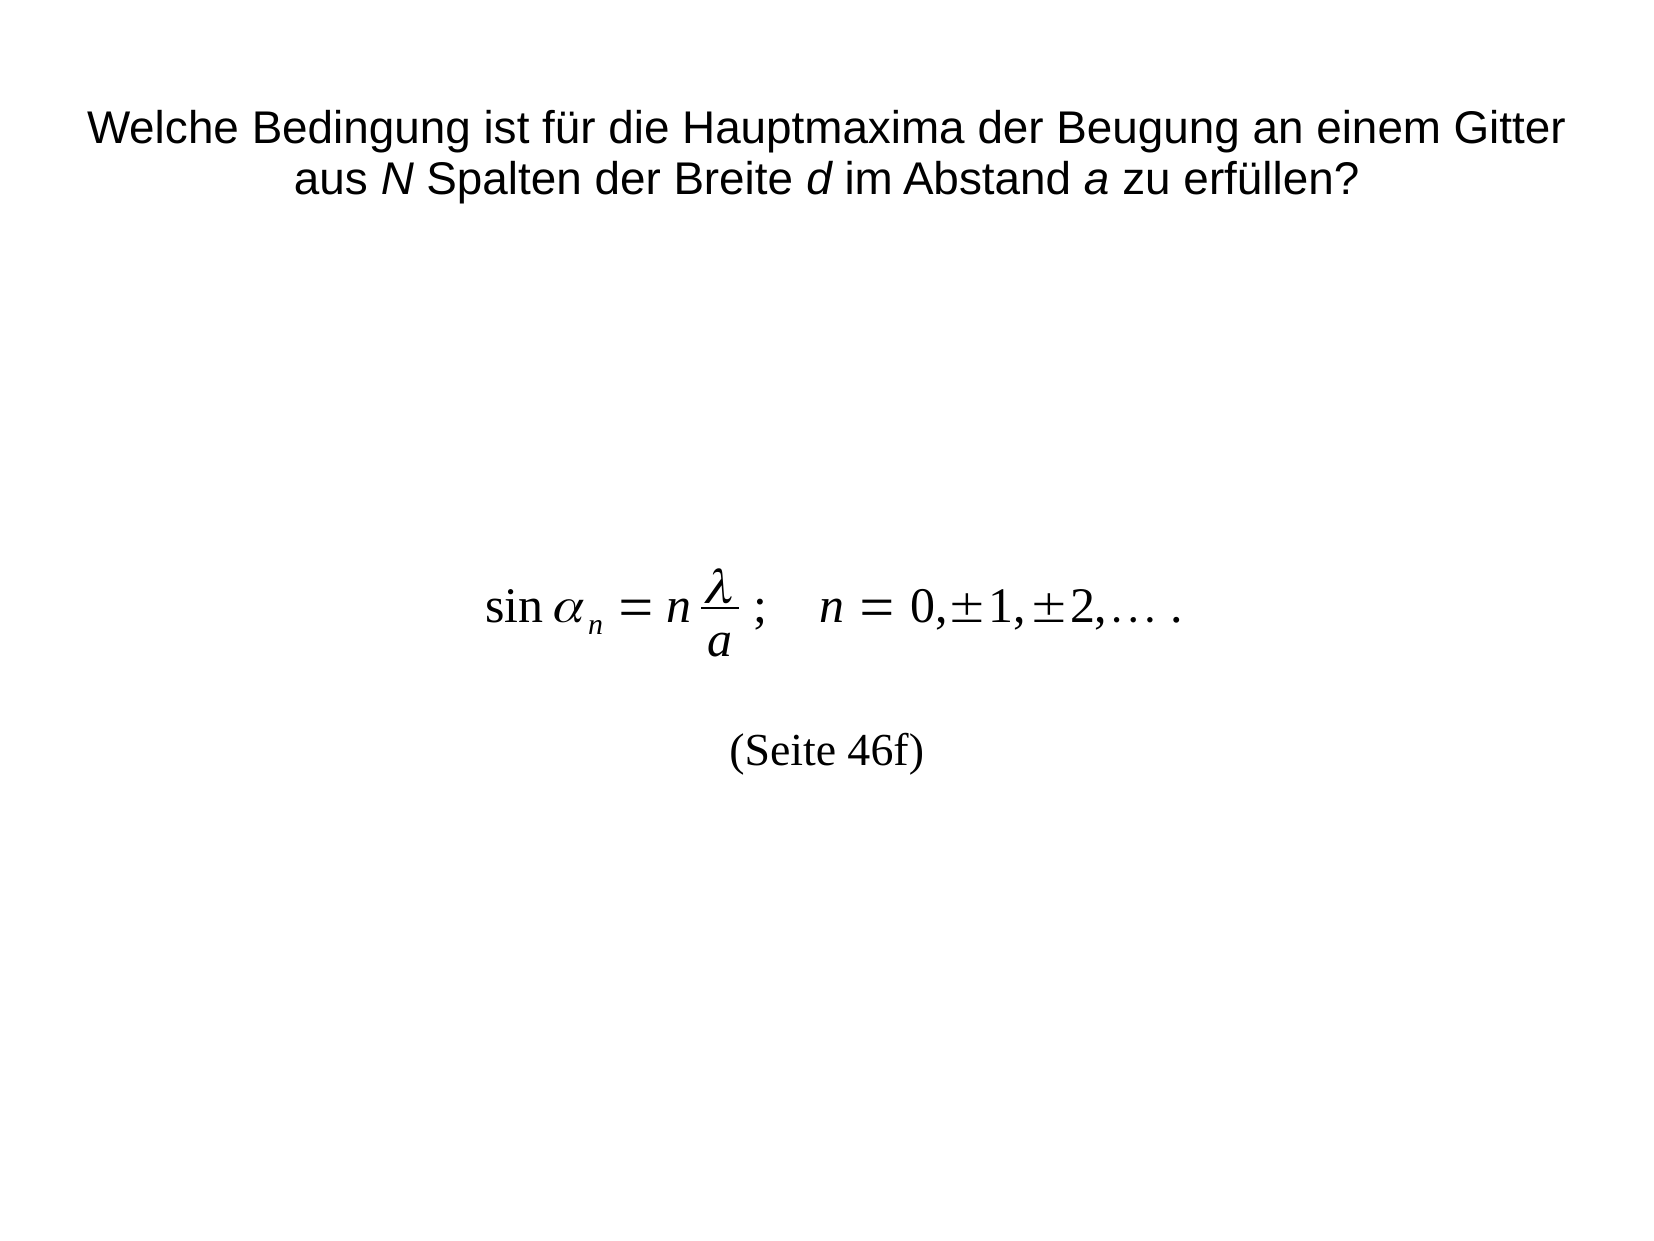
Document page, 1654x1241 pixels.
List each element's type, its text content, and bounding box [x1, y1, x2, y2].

subtitle (Seite 46f) [82, 290, 1571, 1109]
chart [472, 565, 1196, 670]
title Welche Bedingung ist für die Hauptmaxima der Beugung an einem Gitter aus N Spalten der Breite d im Abstand a zu erfüllen? [82, 49, 1571, 257]
